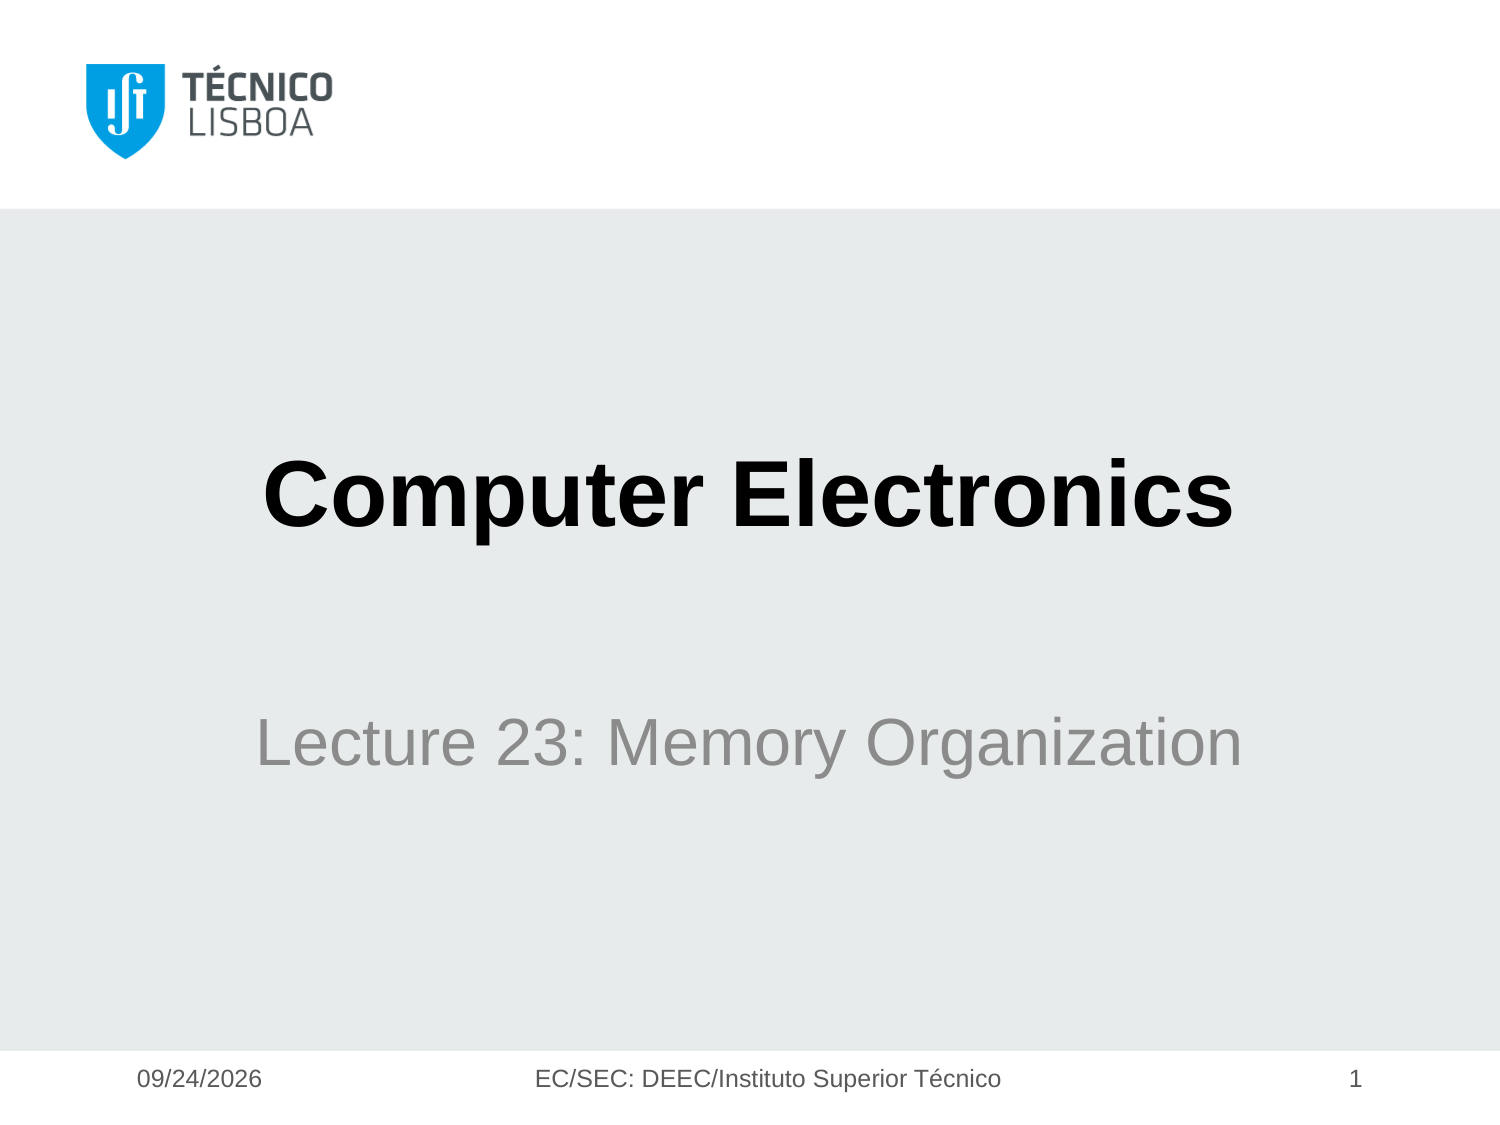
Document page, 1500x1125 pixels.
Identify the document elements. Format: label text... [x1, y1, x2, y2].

slide_number <number> [1077, 1052, 1378, 1103]
title Computer Electronics [121, 322, 1378, 655]
picture [0, 0, 1500, 1125]
footer EC/SEC: DEEC/Instituto Superior Técnico [512, 1052, 1032, 1103]
slide_number 12/15/2020 [121, 1052, 425, 1103]
subtitle Lecture 23: Memory Organization [121, 691, 1378, 894]
